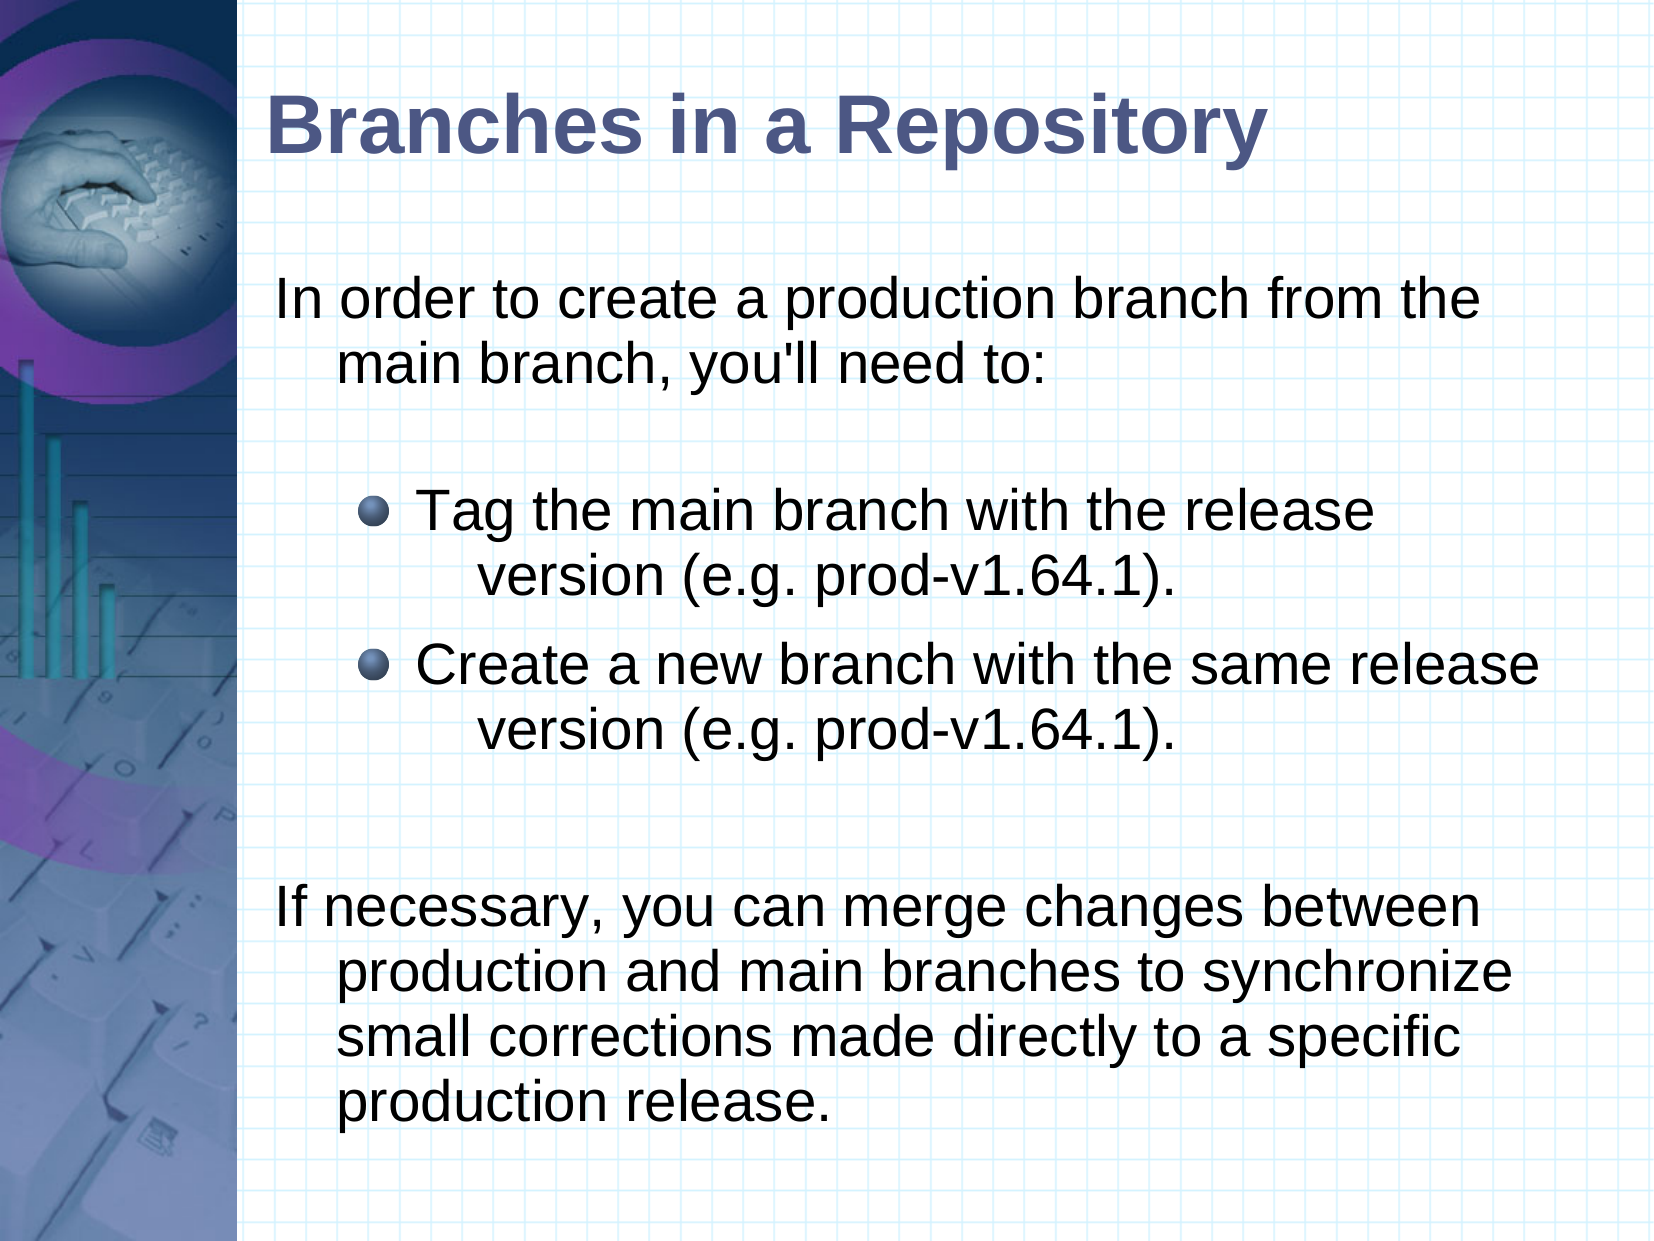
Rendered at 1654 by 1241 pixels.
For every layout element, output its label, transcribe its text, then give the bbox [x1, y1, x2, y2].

title Branches in a Repository [265, 73, 1651, 178]
picture [0, 0, 1654, 1241]
list In order to create a production branch from the main branch, you'll need to: Tag the main branch with the release version (e.g. prod-v1.64.1). Create a new branch with the same release version (e.g. prod-v1.64.1). If necessary, you can merge changes between production and main branches to synchronize small corrections made directly to a specific production release. [265, 265, 1565, 1182]
